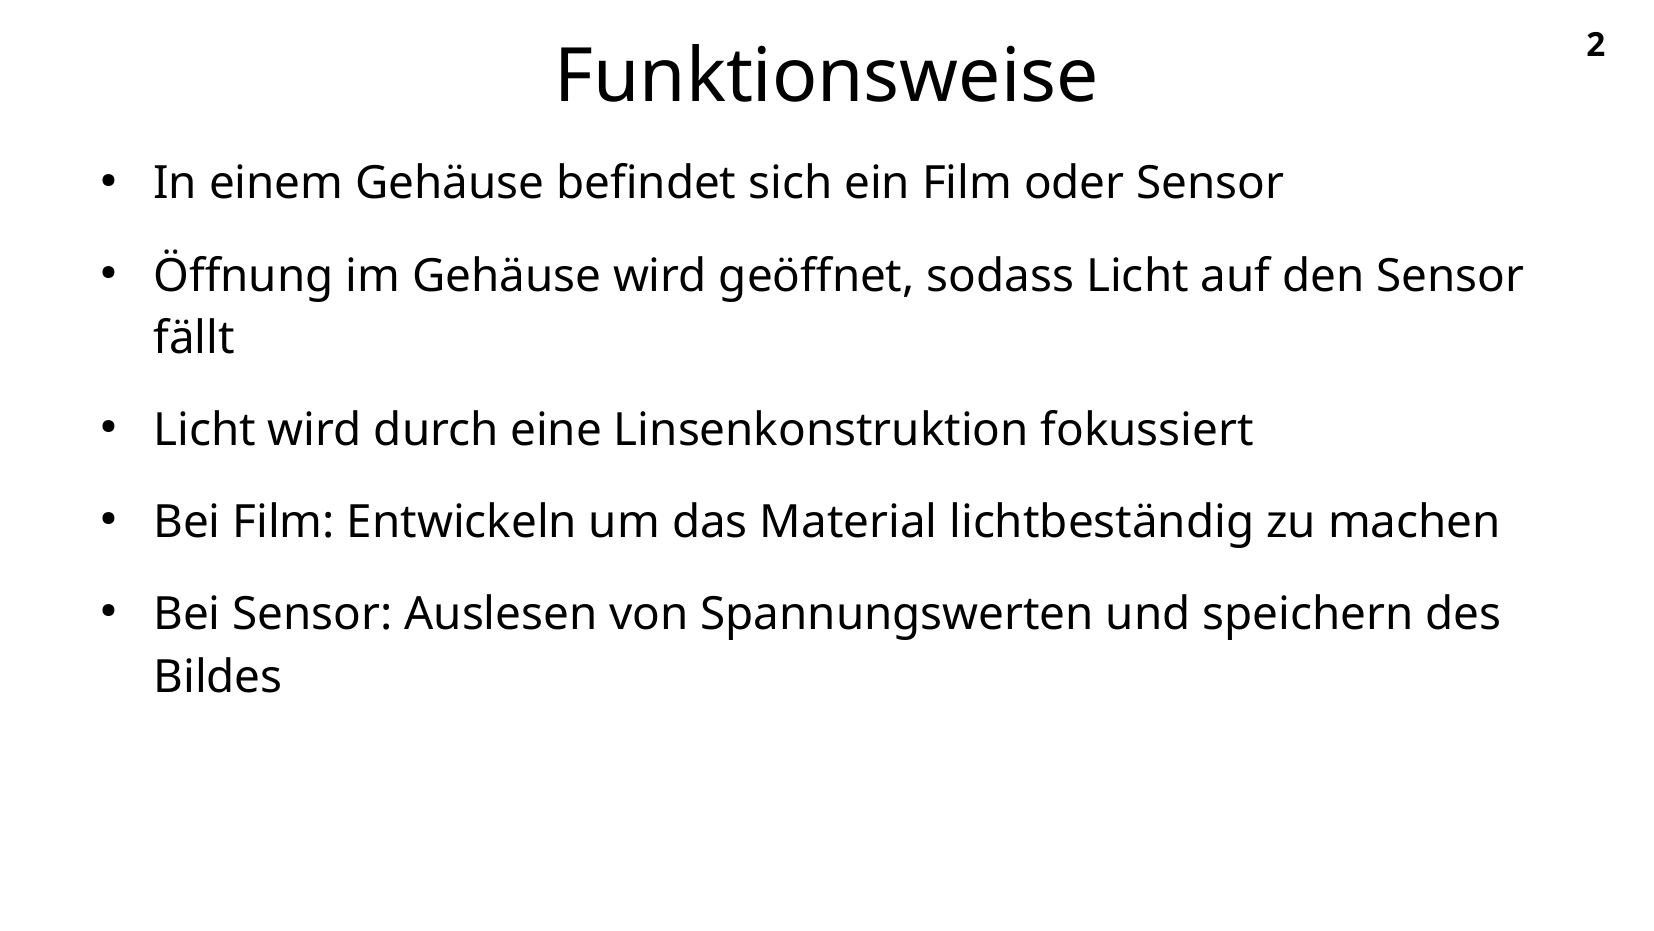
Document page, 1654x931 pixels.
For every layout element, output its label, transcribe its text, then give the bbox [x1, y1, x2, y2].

list In einem Gehäuse befindet sich ein Film oder Sensor Öffnung im Gehäuse wird geöffnet, sodass Licht auf den Sensor fällt Licht wird durch eine Linsenkonstruktion fokussiert Bei Film: Entwickeln um das Material lichtbeständig zu machen Bei Sensor: Auslesen von Spannungswerten und speichern des Bildes [82, 150, 1571, 811]
title Funktionsweise [82, 13, 1571, 132]
